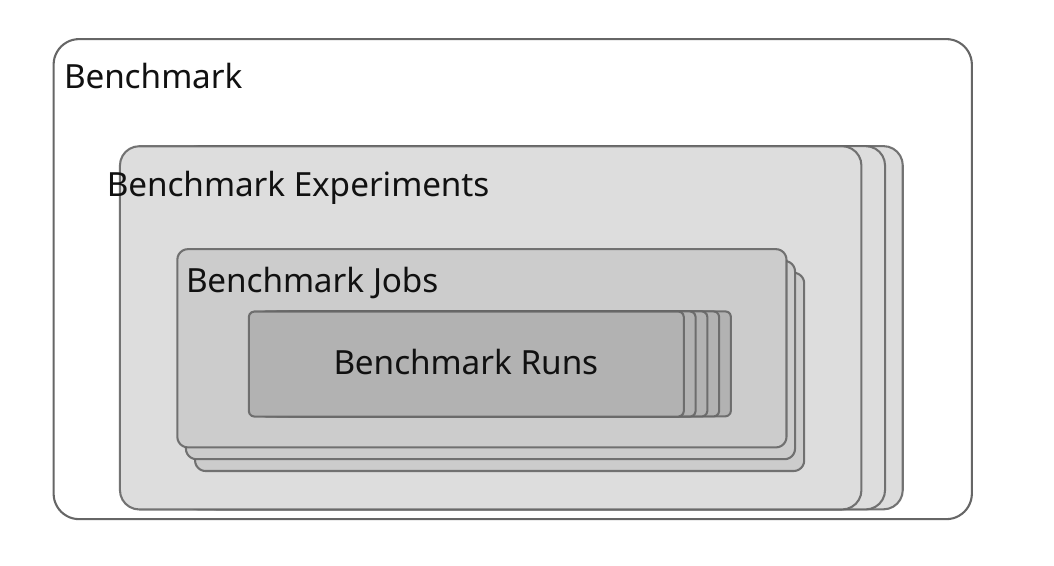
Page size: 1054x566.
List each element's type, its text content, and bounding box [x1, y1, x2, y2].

text_box Benchmark Runs [205, 331, 718, 398]
text_box [53, 39, 972, 520]
text_box Benchmark [0, 45, 301, 111]
text_box Benchmark Experiments [37, 153, 551, 220]
text_box Benchmark Jobs [51, 249, 565, 315]
